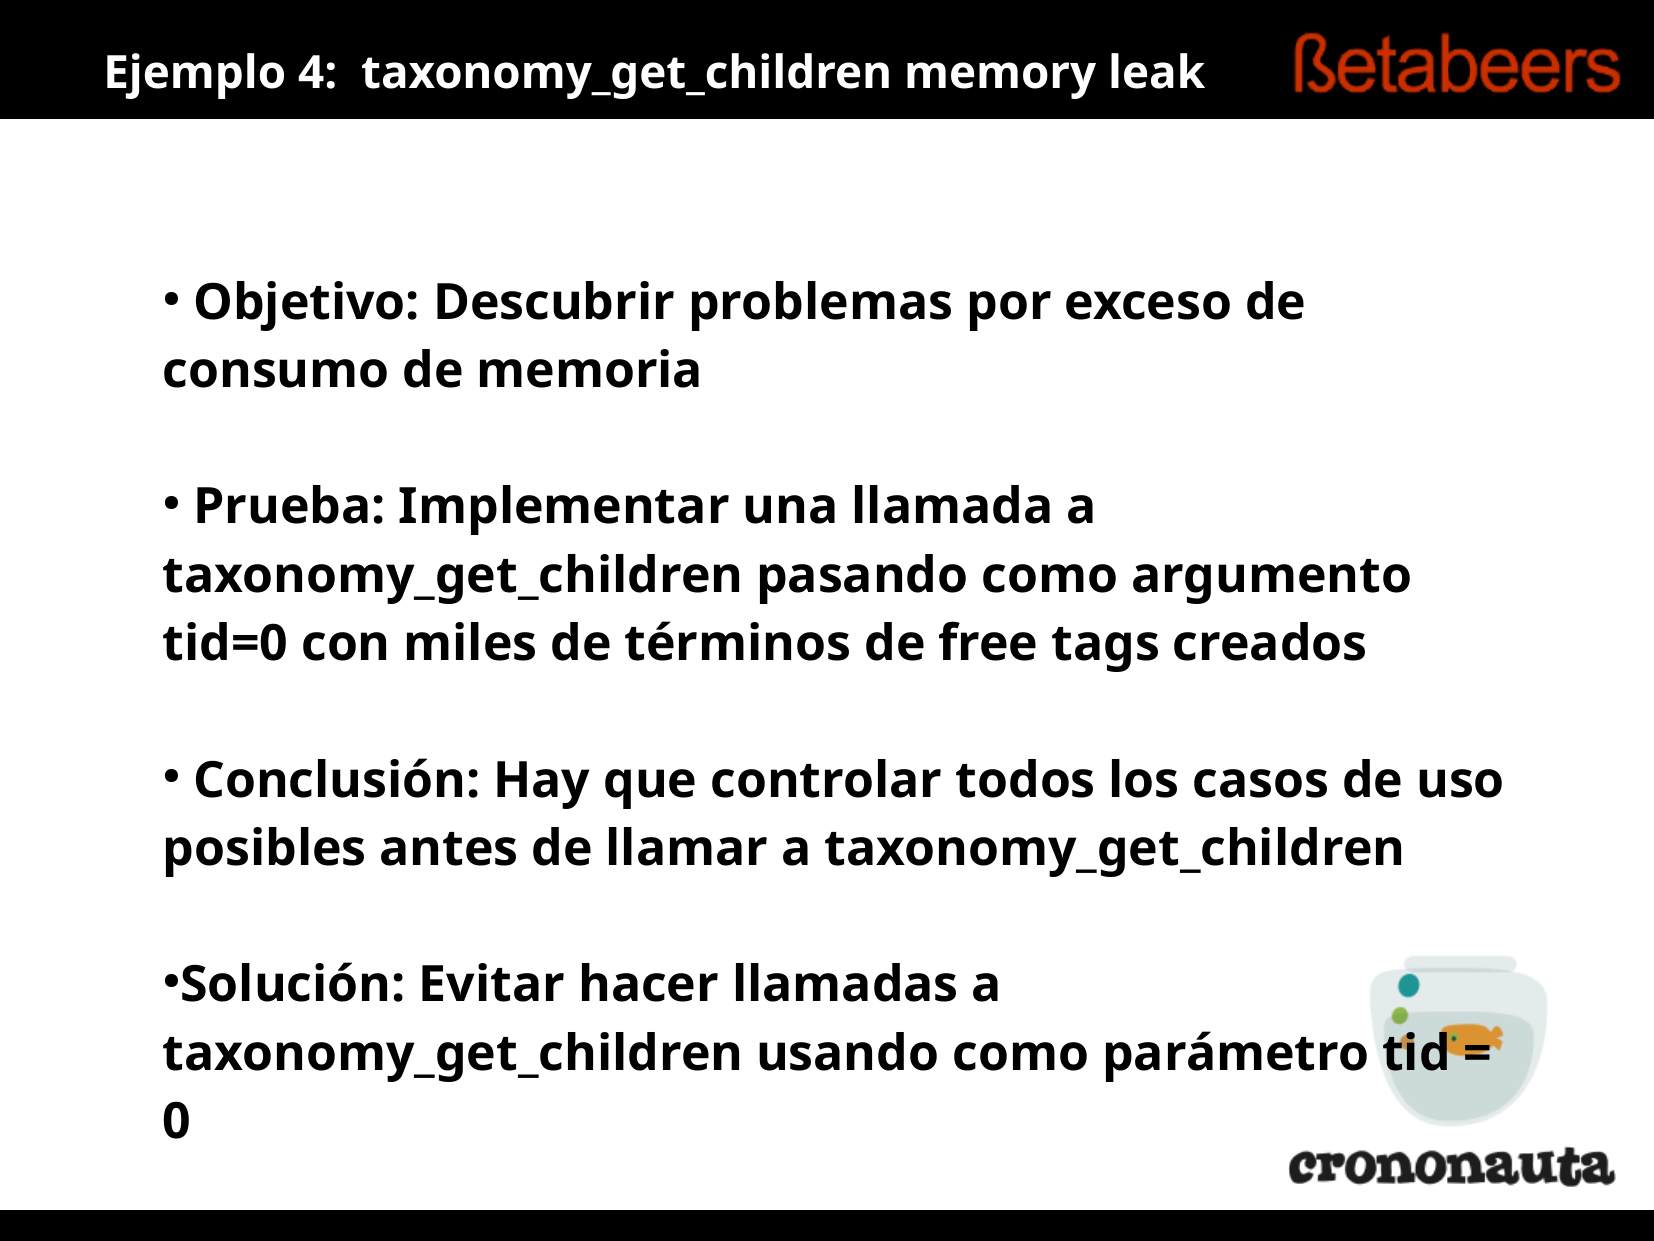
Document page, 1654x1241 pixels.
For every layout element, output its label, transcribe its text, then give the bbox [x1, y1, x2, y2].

picture [1240, 944, 1637, 1196]
text_box Objetivo: Descubrir problemas por exceso de consumo de memoria Prueba: Implementar una llamada a taxonomy_get_children pasando como argumento tid=0 con miles de términos de free tags creados Conclusión: Hay que controlar todos los casos de uso posibles antes de llamar a taxonomy_get_children Solución: Evitar hacer llamadas a taxonomy_get_children usando como parámetro tid = 0 [147, 258, 1536, 945]
text_box Ejemplo 4: taxonomy_get_children memory leak [88, 31, 1174, 99]
picture [1290, 29, 1625, 101]
